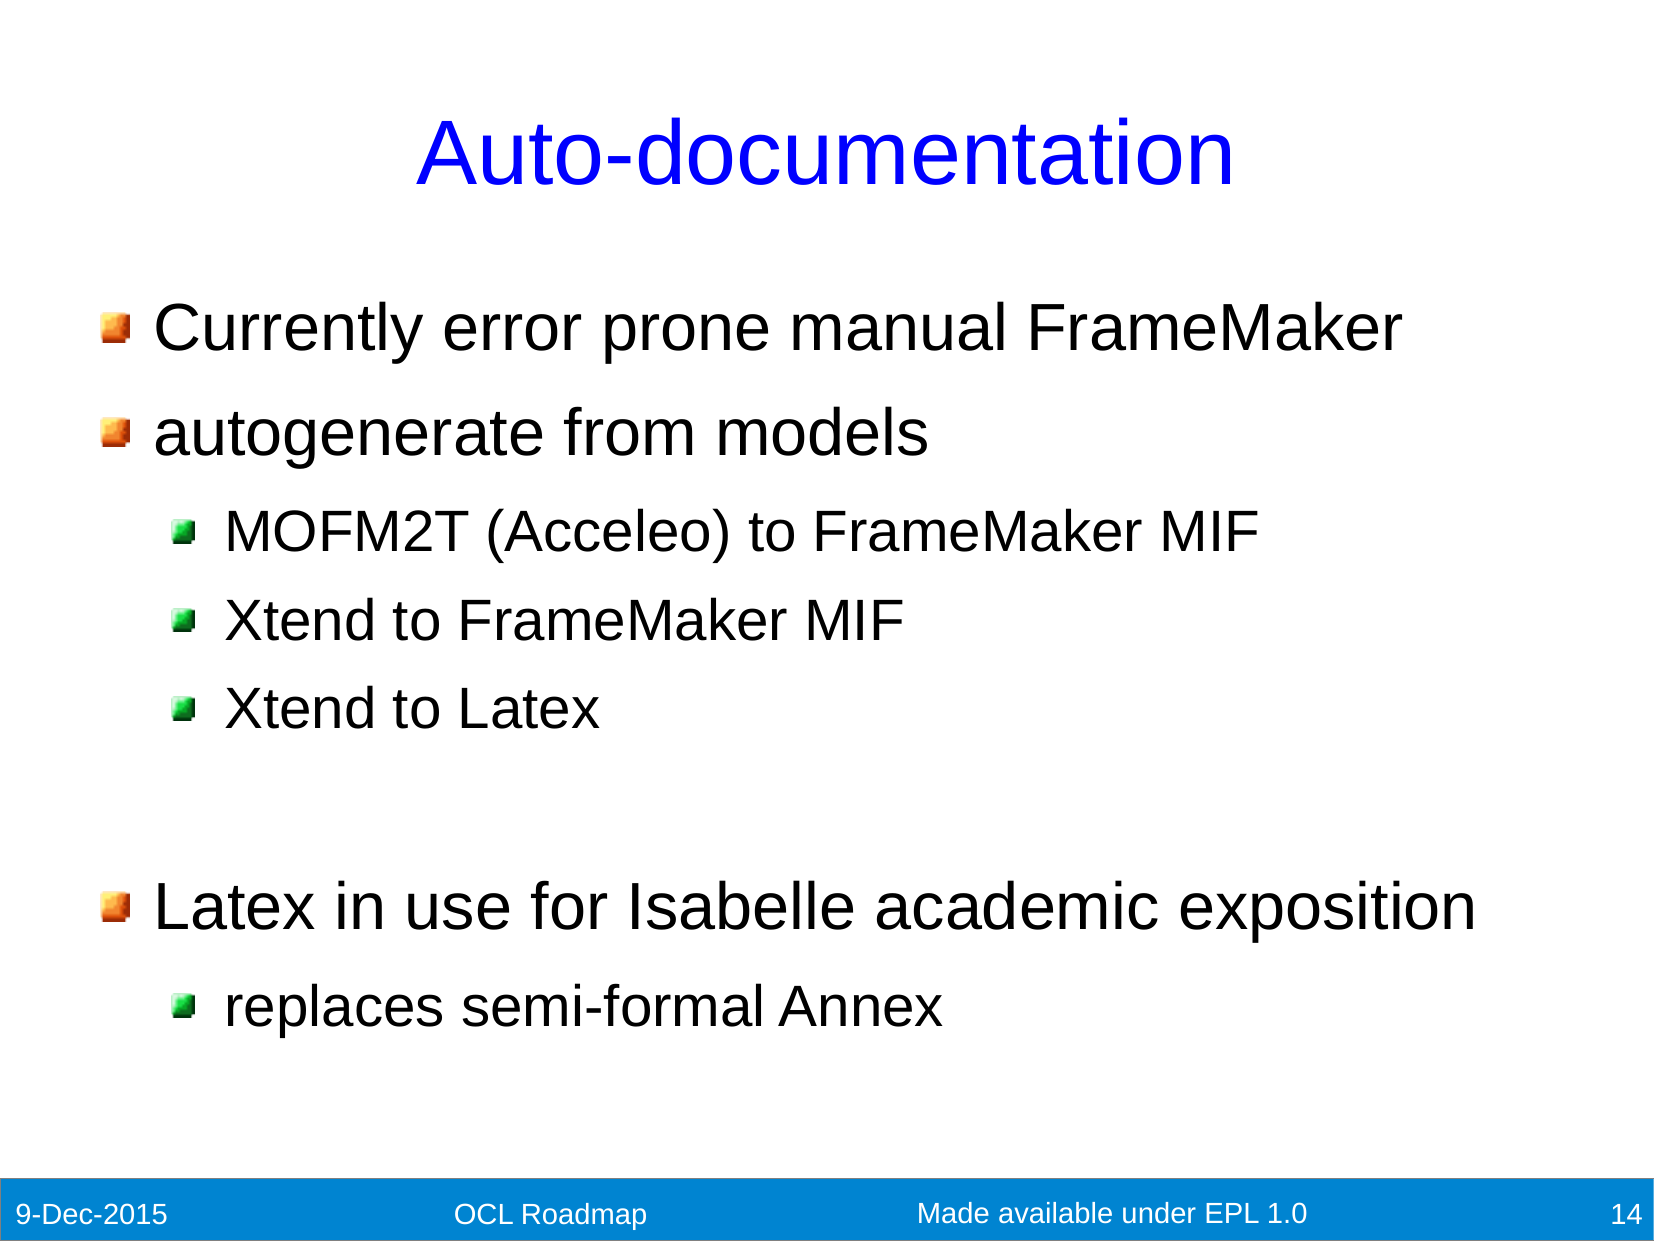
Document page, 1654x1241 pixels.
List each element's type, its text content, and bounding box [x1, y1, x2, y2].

list Currently error prone manual FrameMaker autogenerate from models MOFM2T (Acceleo) to FrameMaker MIF Xtend to FrameMaker MIF Xtend to Latex Latex in use for Isabelle academic exposition replaces semi-formal Annex [82, 290, 1571, 1109]
title Auto-documentation [82, 49, 1571, 257]
